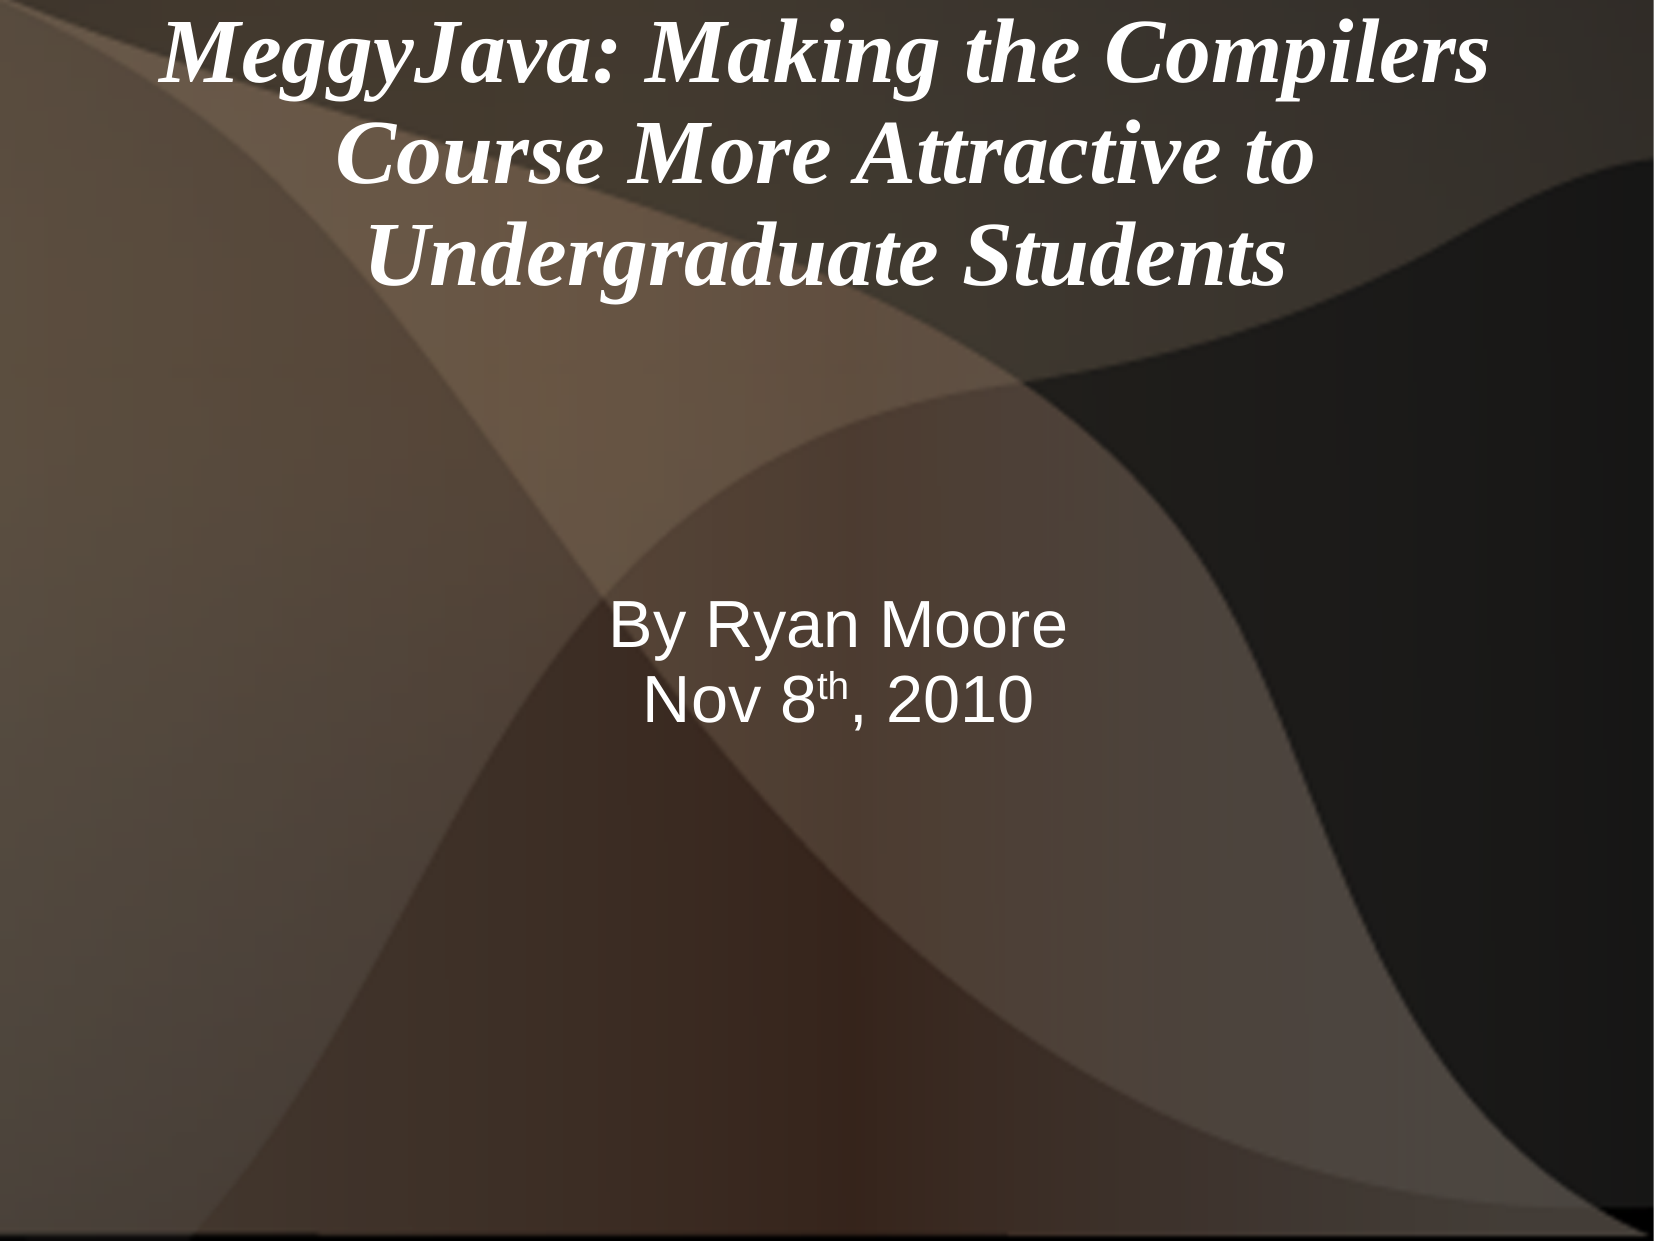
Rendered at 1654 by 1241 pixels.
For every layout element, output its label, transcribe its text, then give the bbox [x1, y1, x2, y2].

picture [0, 0, 1654, 1241]
title MeggyJava: Making the Compilers Course More Attractive to Undergraduate Students [82, 0, 1571, 290]
subtitle By Ryan Moore Nov 8th, 2010 [82, 290, 1571, 1109]
